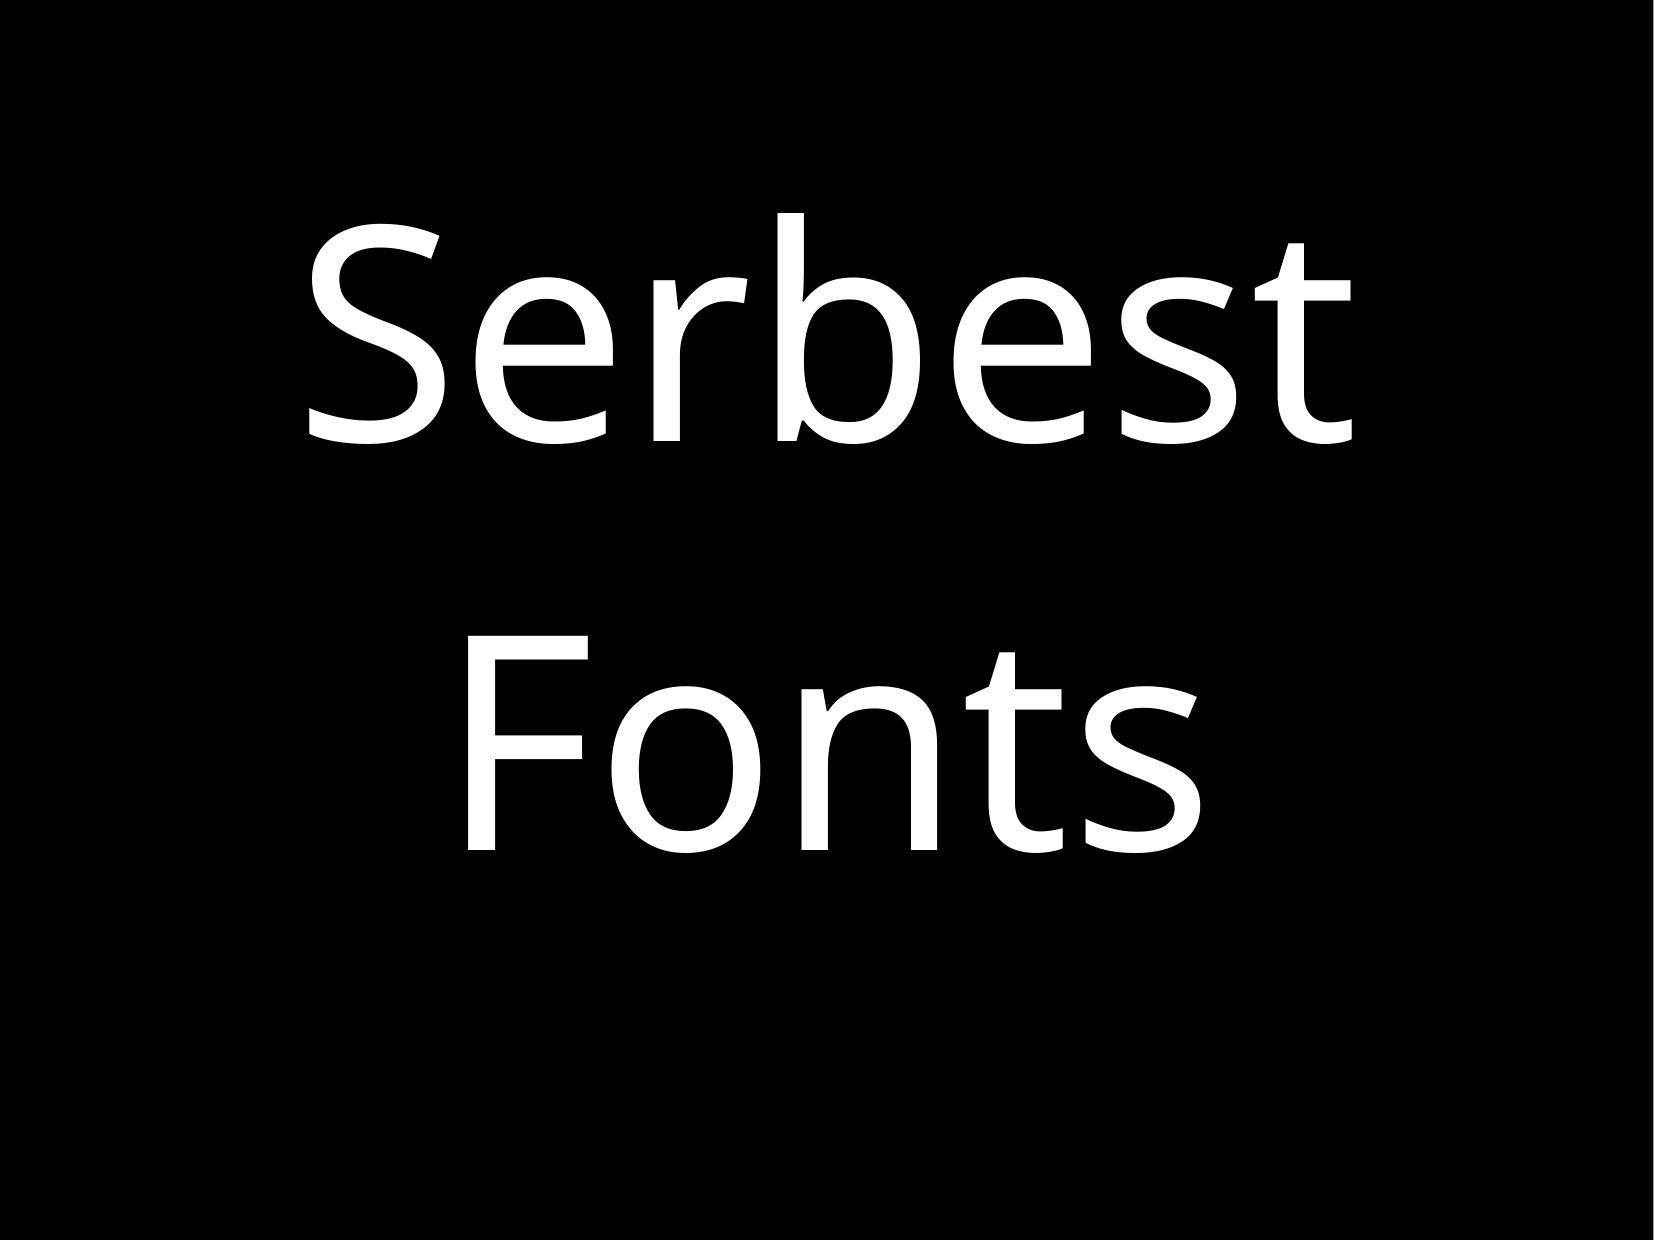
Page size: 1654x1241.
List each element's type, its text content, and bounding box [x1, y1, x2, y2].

subtitle Serbest Fonts [82, 49, 1571, 1010]
